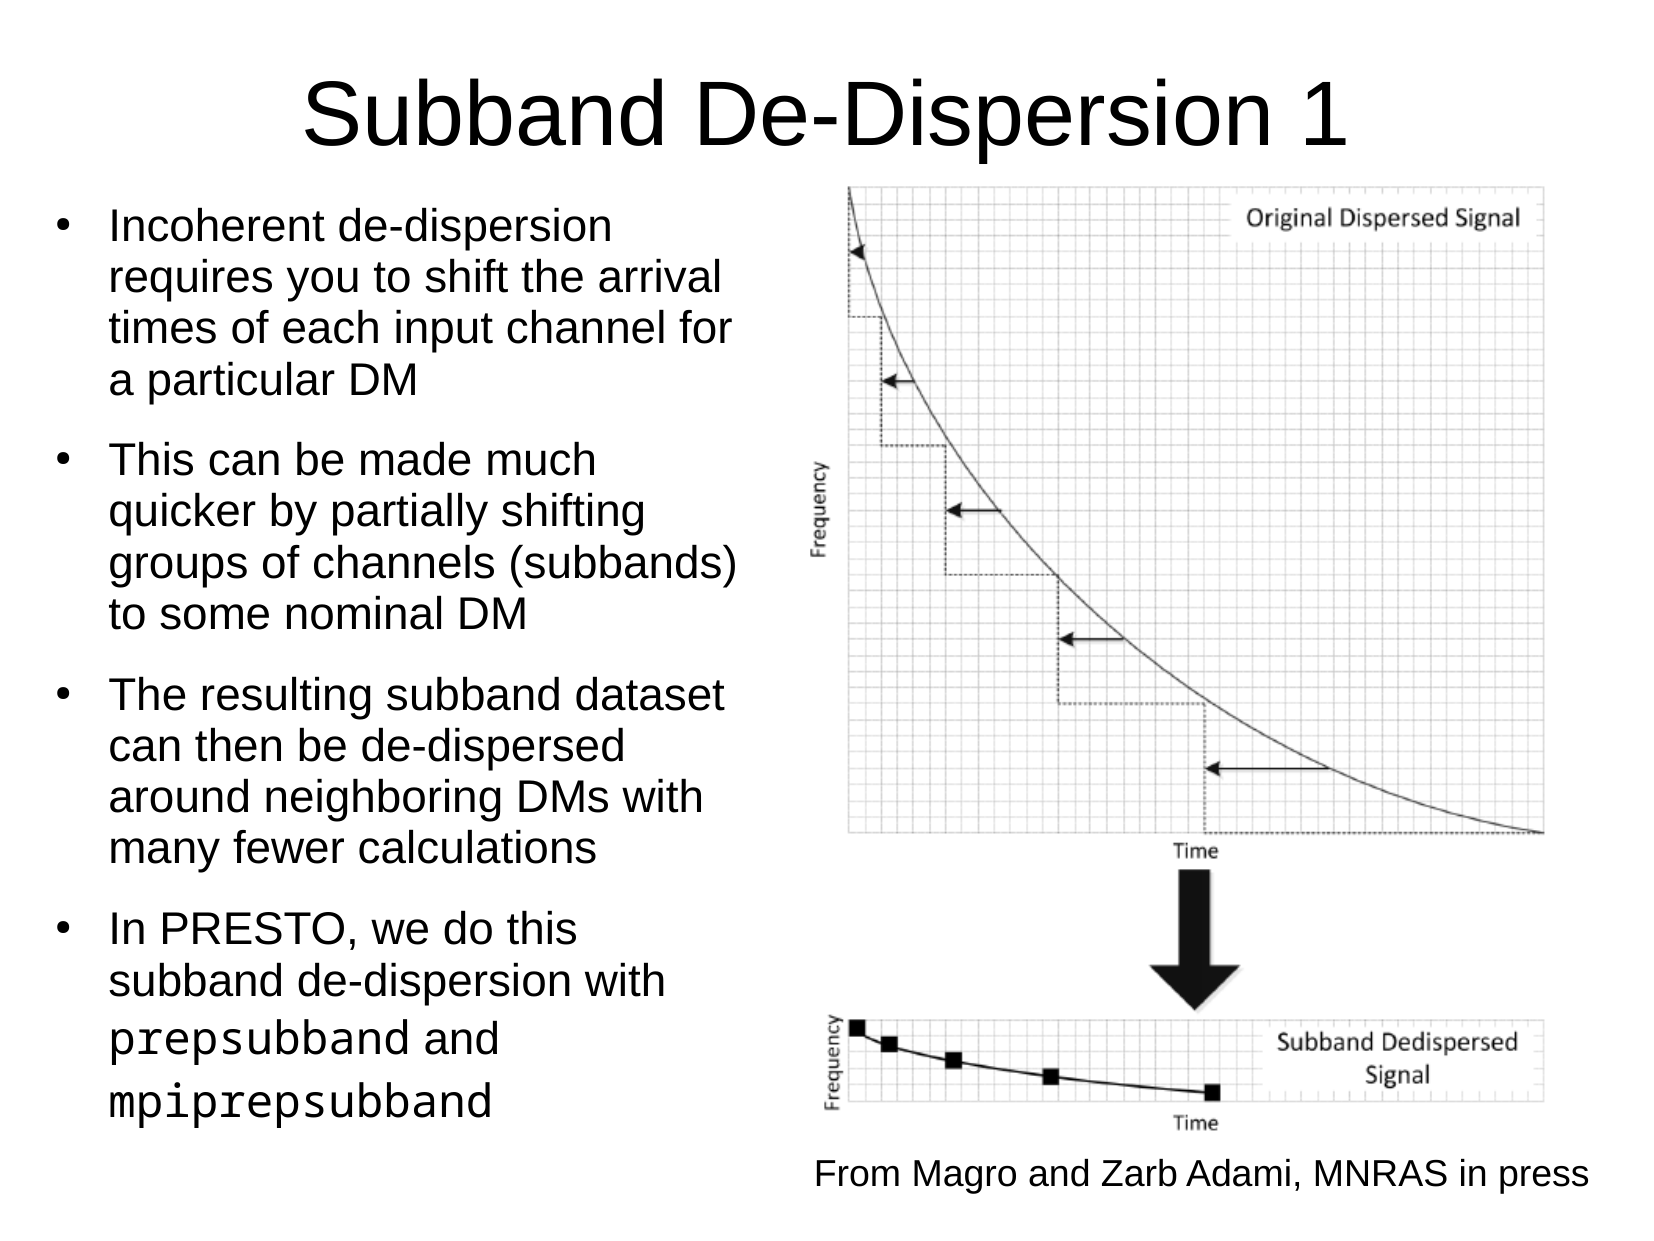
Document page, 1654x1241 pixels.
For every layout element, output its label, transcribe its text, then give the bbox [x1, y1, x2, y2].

list Incoherent de-dispersion requires you to shift the arrival times of each input channel for a particular DM This can be made much quicker by partially shifting groups of channels (subbands) to some nominal DM The resulting subband dataset can then be de-dispersed around neighboring DMs with many fewer calculations In PRESTO, we do this subband de-dispersion with prepsubband and mpiprepsubband [37, 199, 751, 1153]
title Subband De-Dispersion 1 [82, 41, 1571, 186]
picture [773, 171, 1576, 1151]
text_box From Magro and Zarb Adami, MNRAS in press [799, 1144, 1606, 1202]
